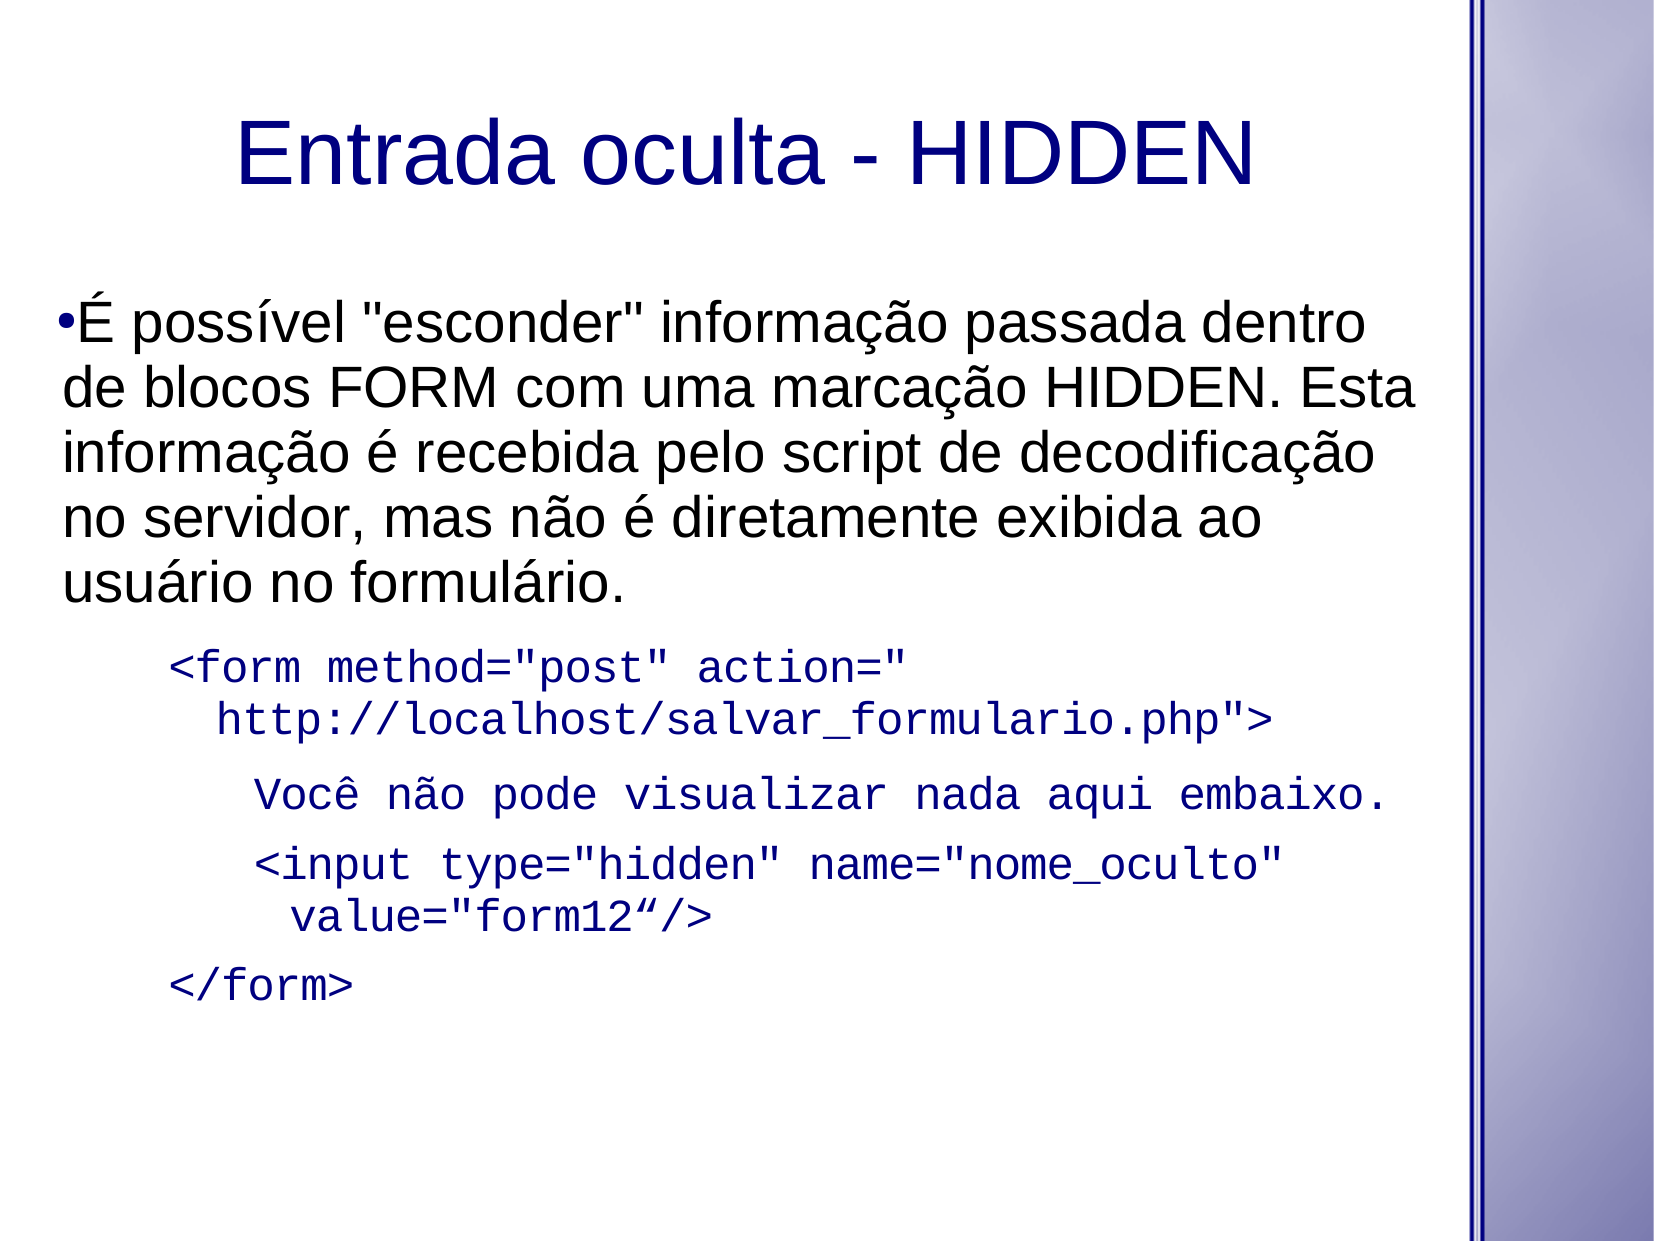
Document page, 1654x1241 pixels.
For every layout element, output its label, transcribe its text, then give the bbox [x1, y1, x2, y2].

picture [0, 0, 1654, 1241]
title Entrada oculta - HIDDEN [47, 49, 1447, 257]
list É possível "esconder" informação passada dentro de blocos FORM com uma marcação HIDDEN. Esta informação é recebida pelo script de decodificação no servidor, mas não é diretamente exibida ao usuário no formulário. <form method="post" action=" http://localhost/salvar_formulario.php"> Você não pode visualizar nada aqui embaixo. <input type="hidden" name="nome_oculto" value="form12“/> </form> [47, 290, 1447, 1094]
